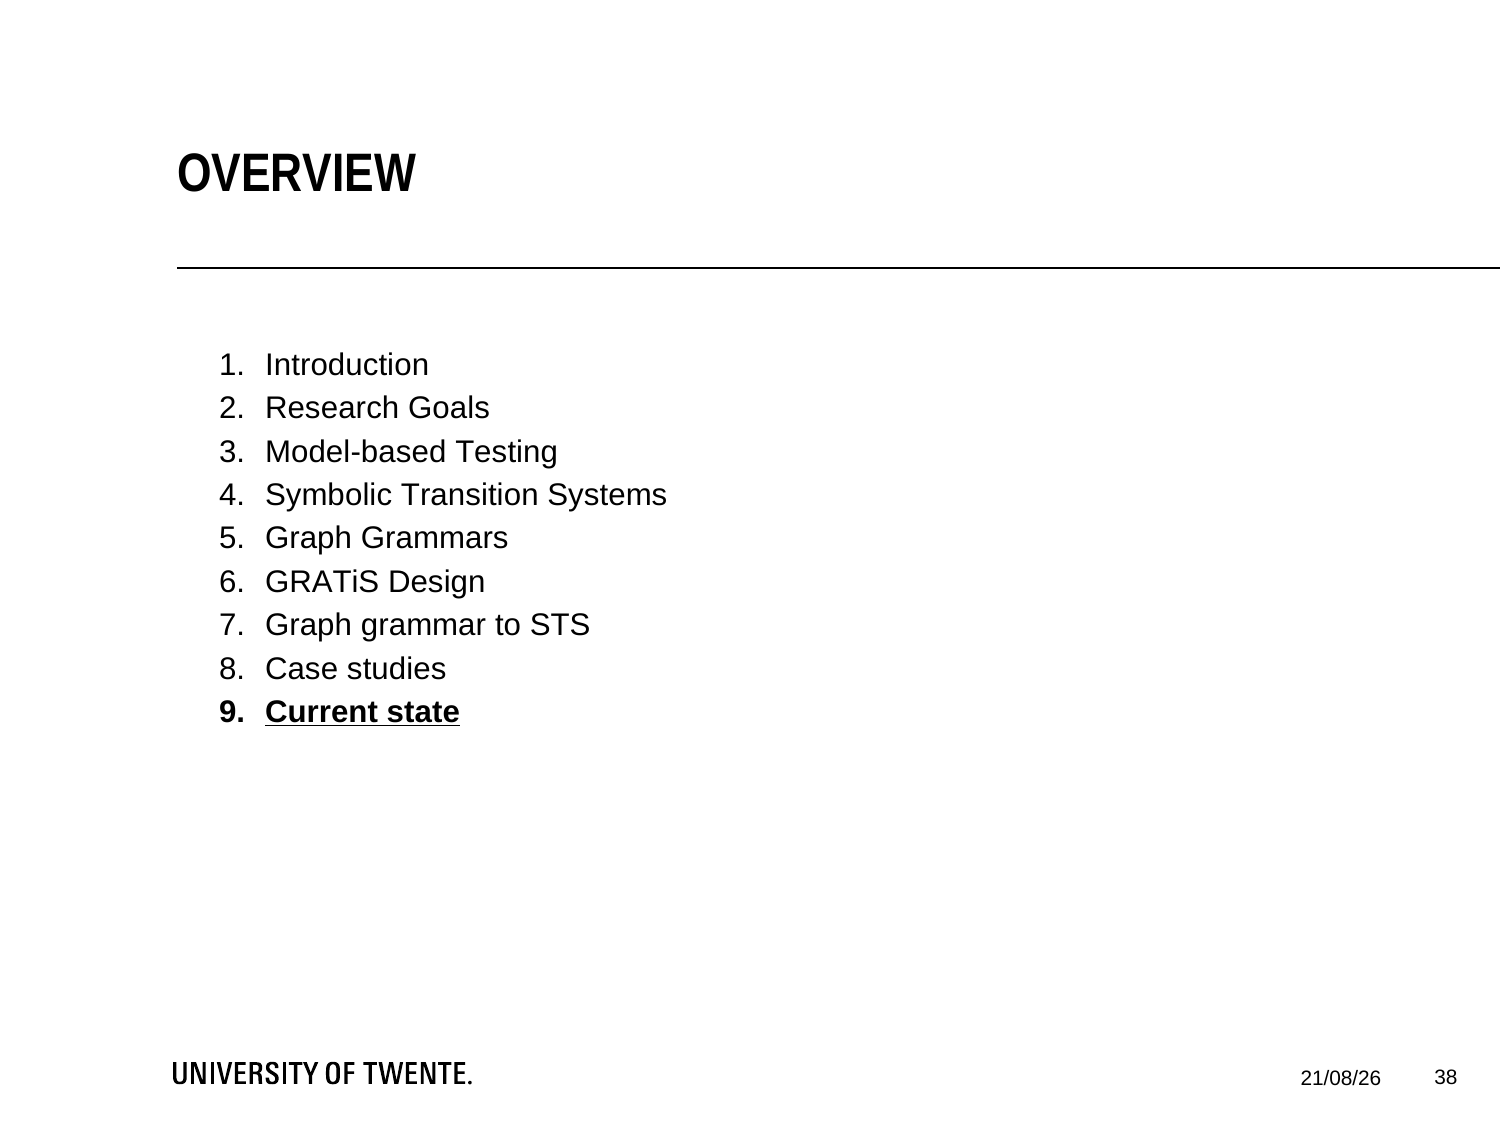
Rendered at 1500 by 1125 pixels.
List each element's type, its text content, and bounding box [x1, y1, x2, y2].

text_box <number> [1395, 1049, 1458, 1125]
text_box 21/05/12 [1242, 1050, 1395, 1125]
list Introduction Research Goals Model-based Testing Symbolic Transition Systems Graph Grammars GRATiS Design Graph grammar to STS Case studies Current state [177, 336, 1457, 854]
title OVERVIEW [177, 59, 1458, 248]
